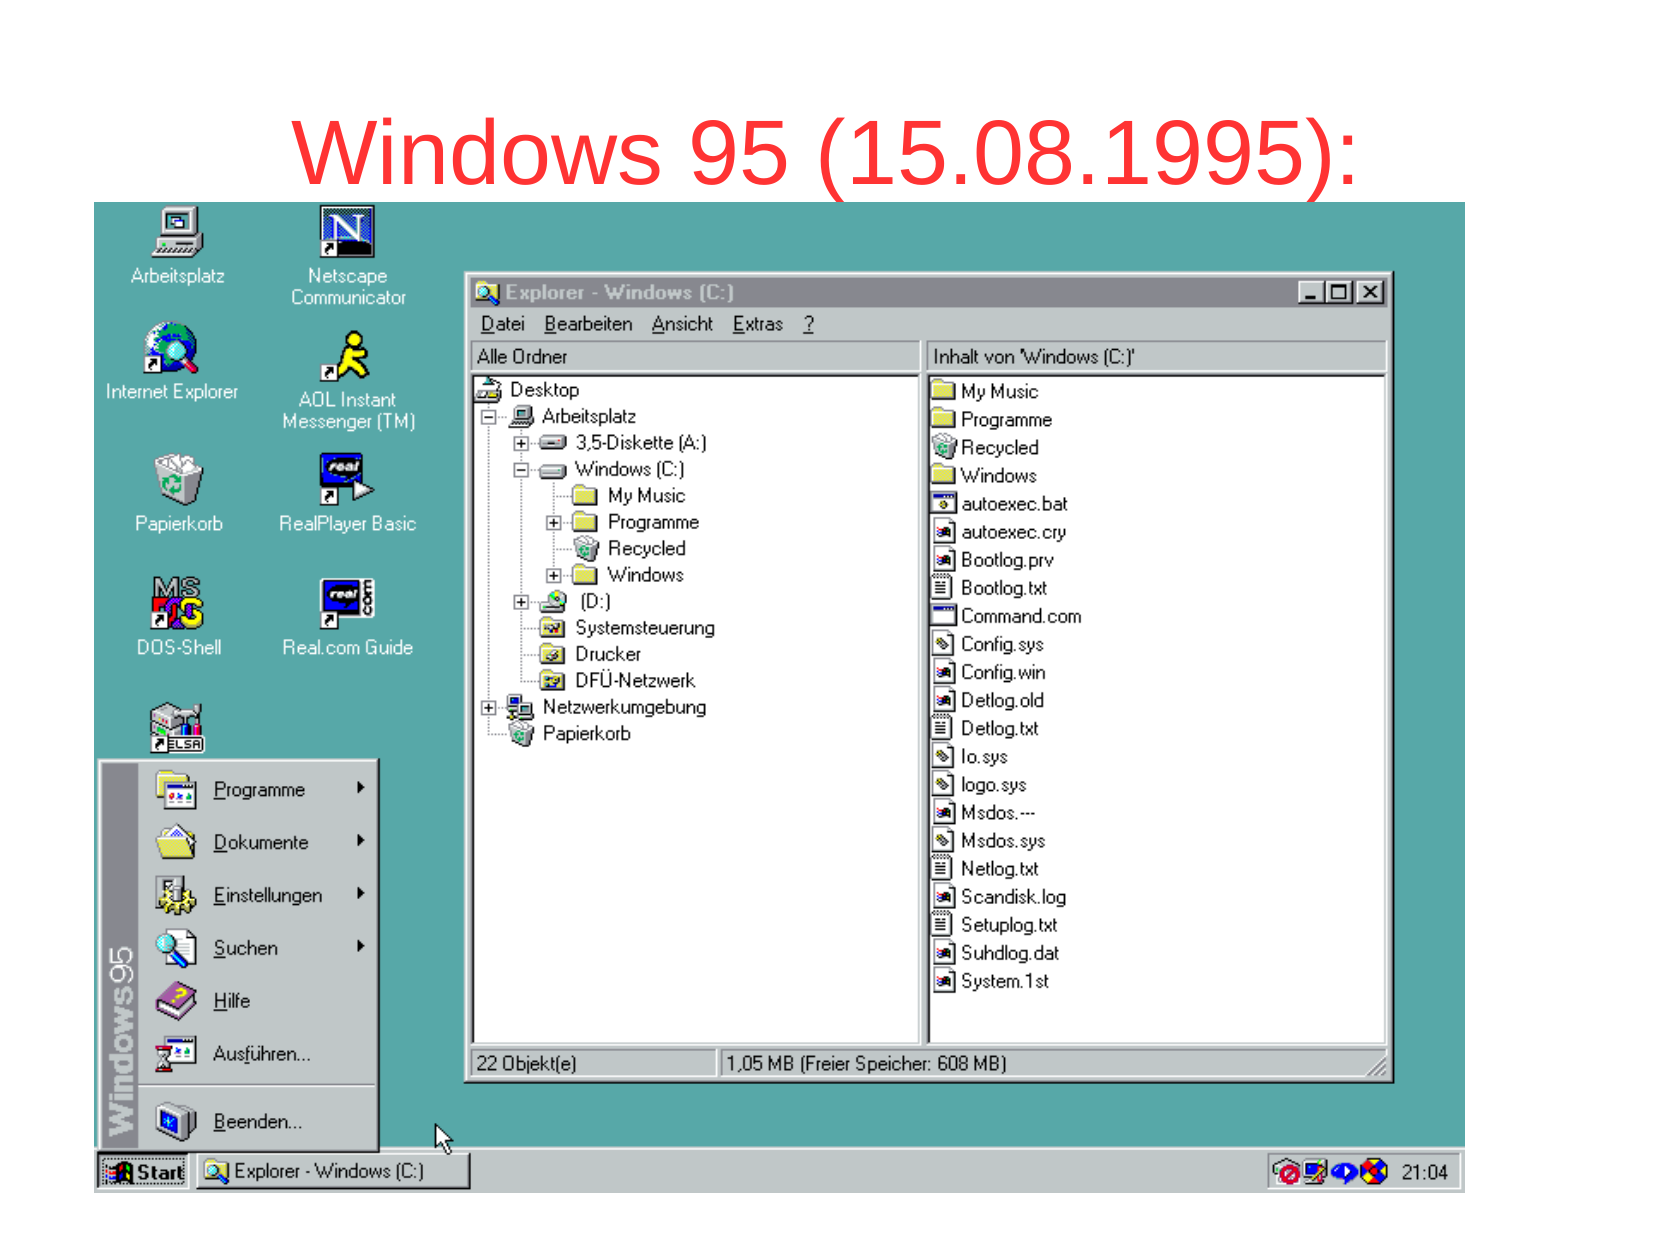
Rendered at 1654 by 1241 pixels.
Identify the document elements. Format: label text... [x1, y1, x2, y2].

title Windows 95 (15.08.1995): [82, 49, 1571, 257]
picture [94, 202, 1465, 1193]
